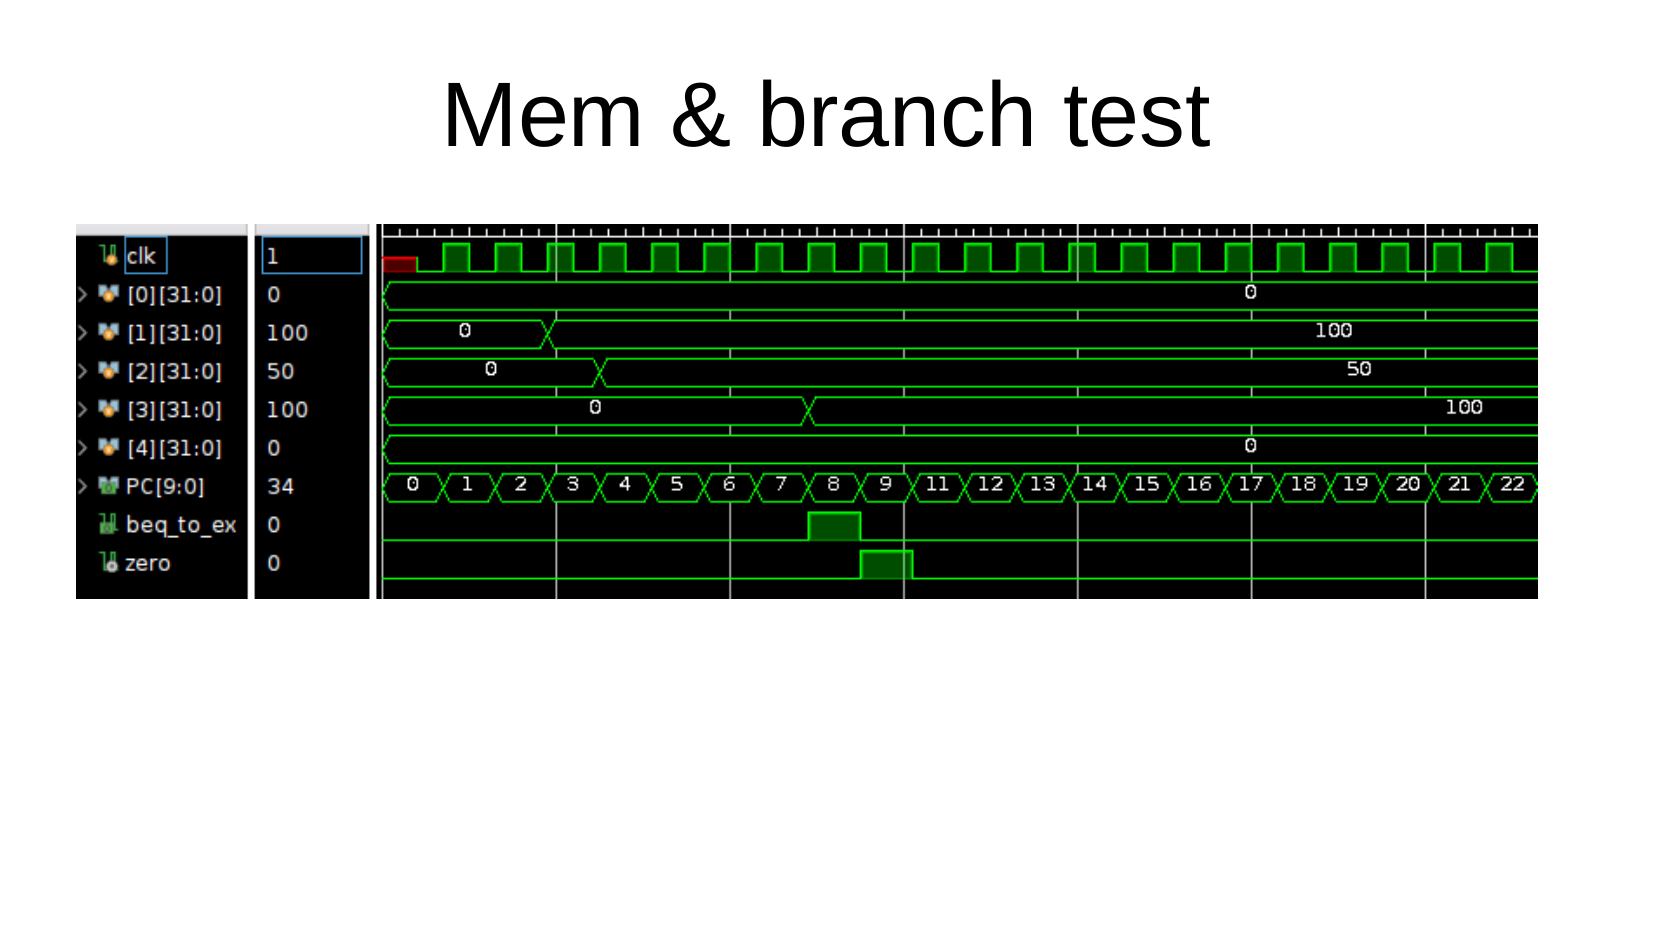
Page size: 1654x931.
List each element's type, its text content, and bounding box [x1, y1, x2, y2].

title Mem & branch test [82, 37, 1571, 193]
picture [76, 224, 1538, 599]
